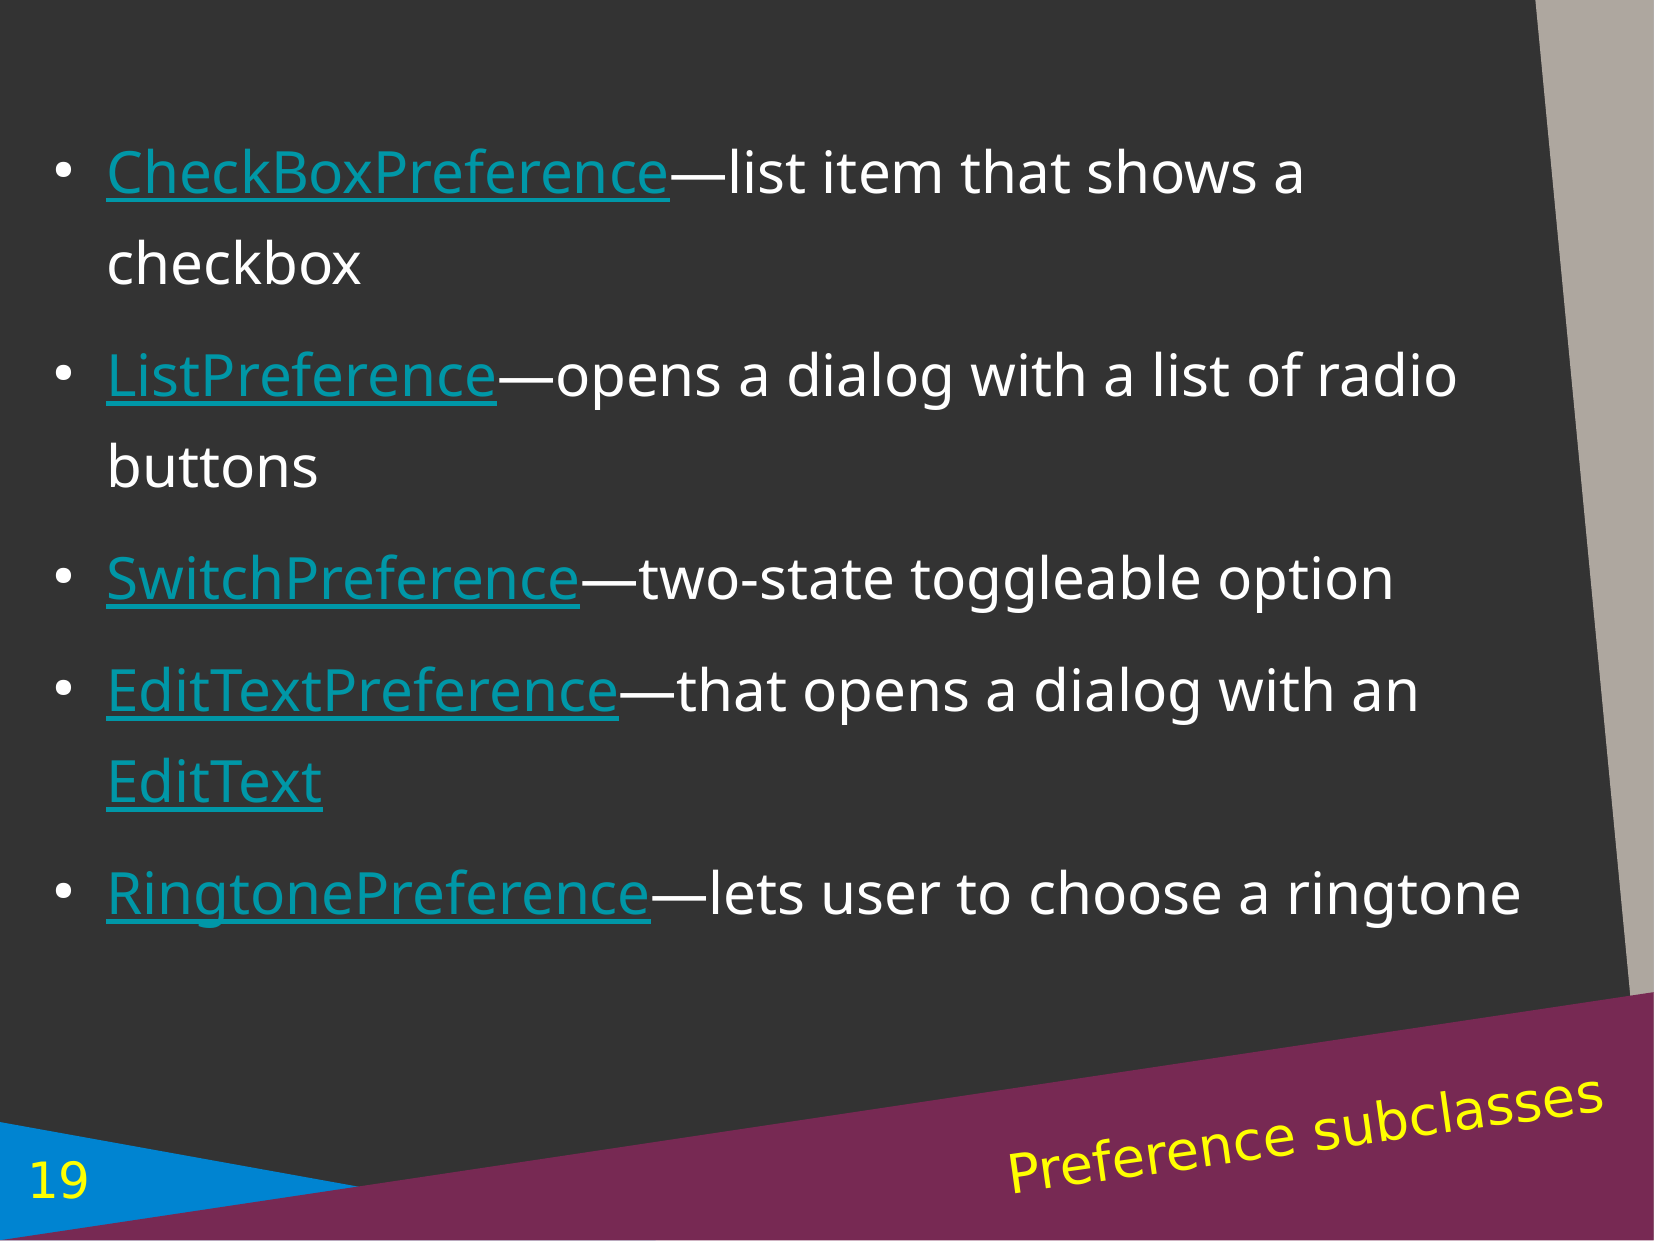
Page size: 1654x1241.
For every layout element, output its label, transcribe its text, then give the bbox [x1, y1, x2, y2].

list CheckBoxPreference—list item that shows a checkbox ListPreference—opens a dialog with a list of radio buttons SwitchPreference—two-state toggleable option EditTextPreference—that opens a dialog with an EditText RingtonePreference—lets user to choose a ringtone [35, 59, 1524, 993]
title Preference subclasses [956, 995, 1654, 1241]
